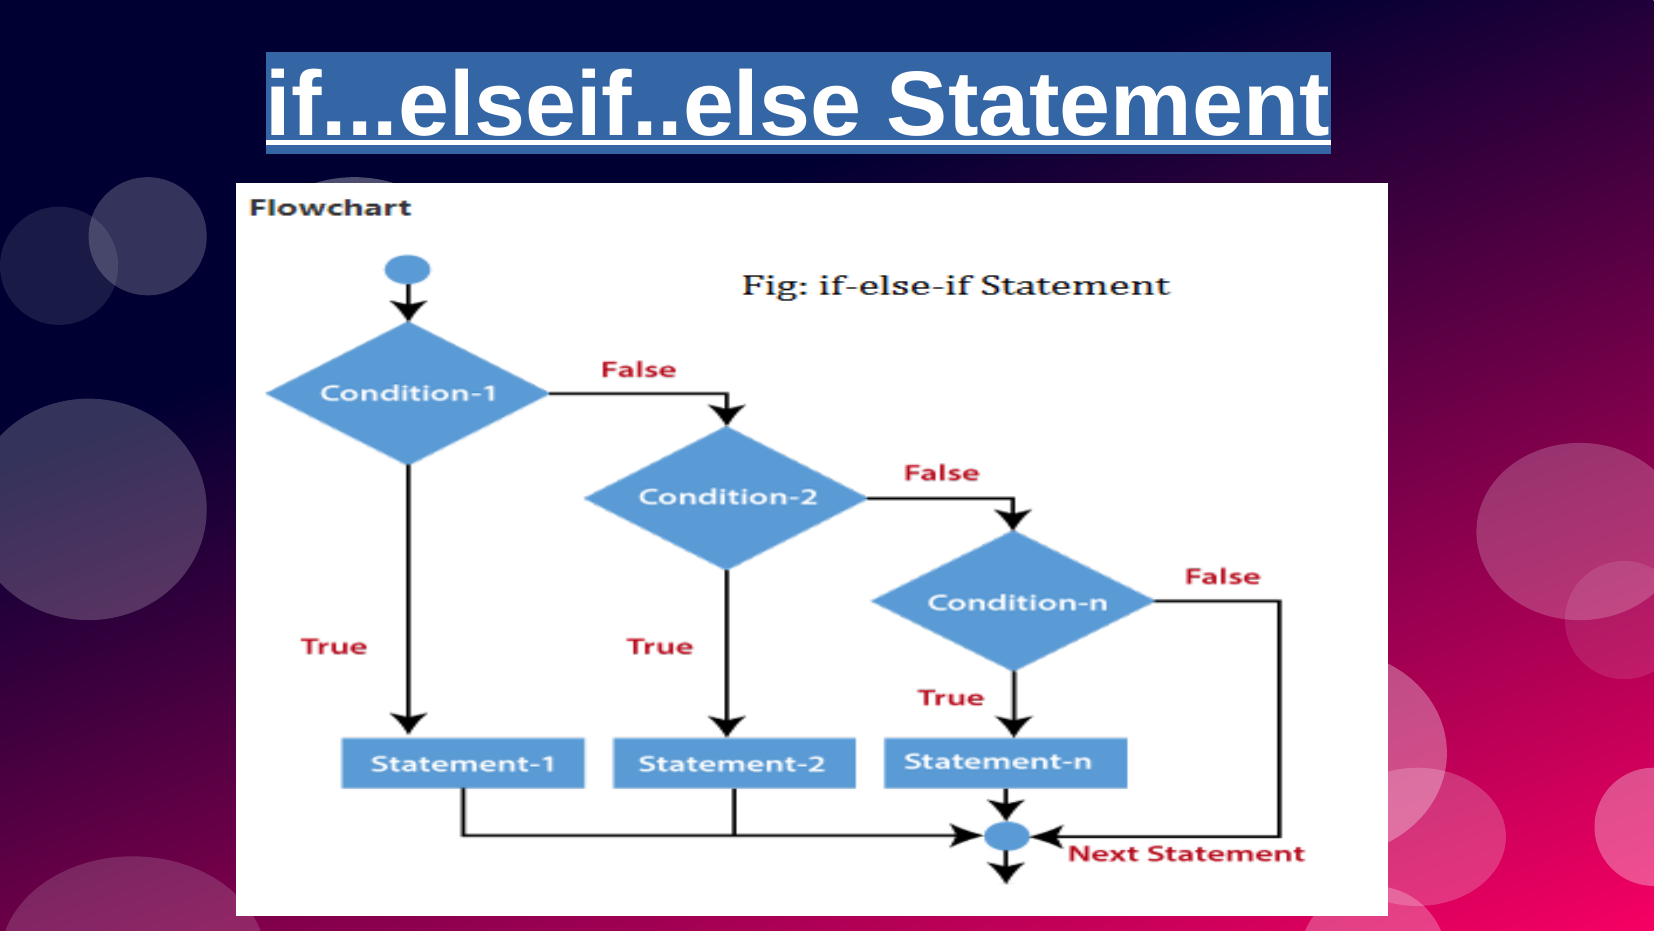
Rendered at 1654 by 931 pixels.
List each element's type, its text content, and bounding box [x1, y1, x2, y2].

title if...elseif..else Statement [265, 29, 1654, 280]
picture [236, 183, 1388, 916]
